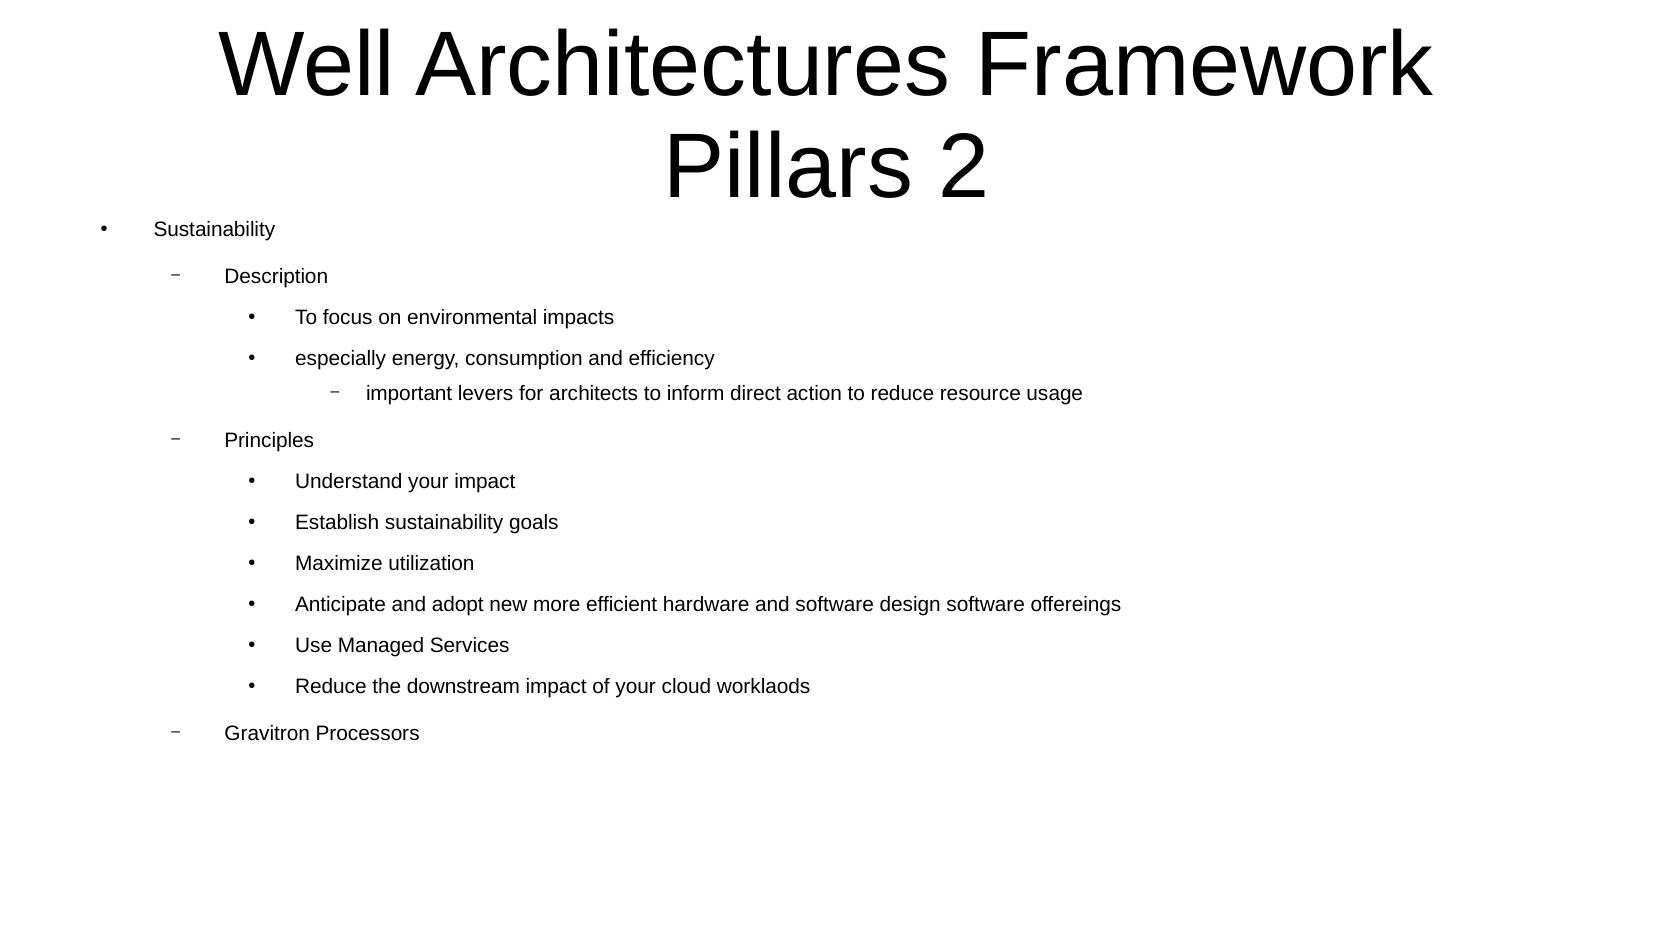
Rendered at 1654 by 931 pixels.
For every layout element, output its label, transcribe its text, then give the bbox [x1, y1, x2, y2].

title Well Architectures Framework Pillars 2 [82, 12, 1571, 217]
list Sustainability Description To focus on environmental impacts especially energy, consumption and efficiency important levers for architects to inform direct action to reduce resource usage Principles Understand your impact Establish sustainability goals Maximize utilization Anticipate and adopt new more efficient hardware and software design software offereings Use Managed Services Reduce the downstream impact of your cloud worklaods Gravitron Processors [82, 217, 1636, 916]
